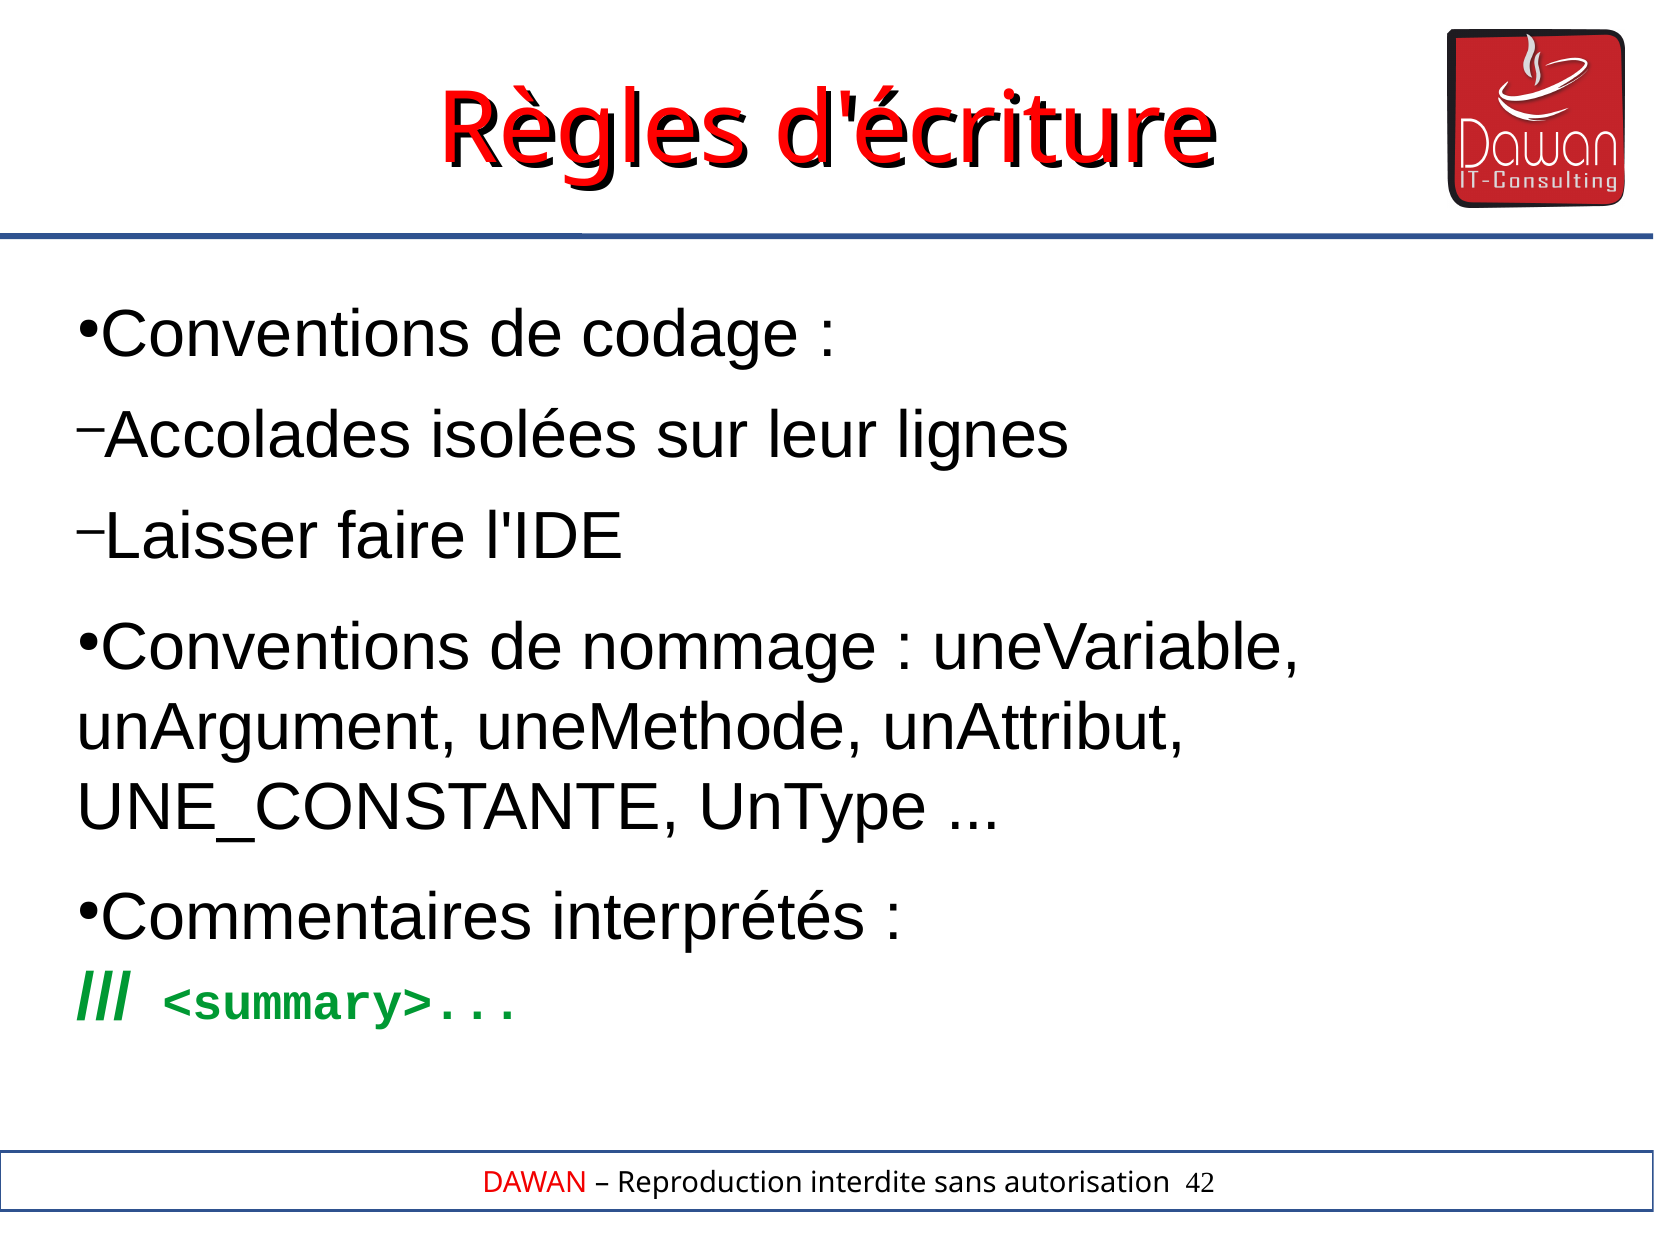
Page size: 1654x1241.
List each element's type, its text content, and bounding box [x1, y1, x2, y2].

list Conventions de codage : Accolades isolées sur leur lignes Laisser faire l'IDE Conventions de nommage : uneVariable, unArgument, uneMethode, unAttribut, UNE_CONSTANTE, UnType ... Commentaires interprétés : /// <summary>... [76, 290, 1565, 1094]
title Règles d'écriture [82, 15, 1571, 229]
text_box [1185, 1163, 1565, 1228]
